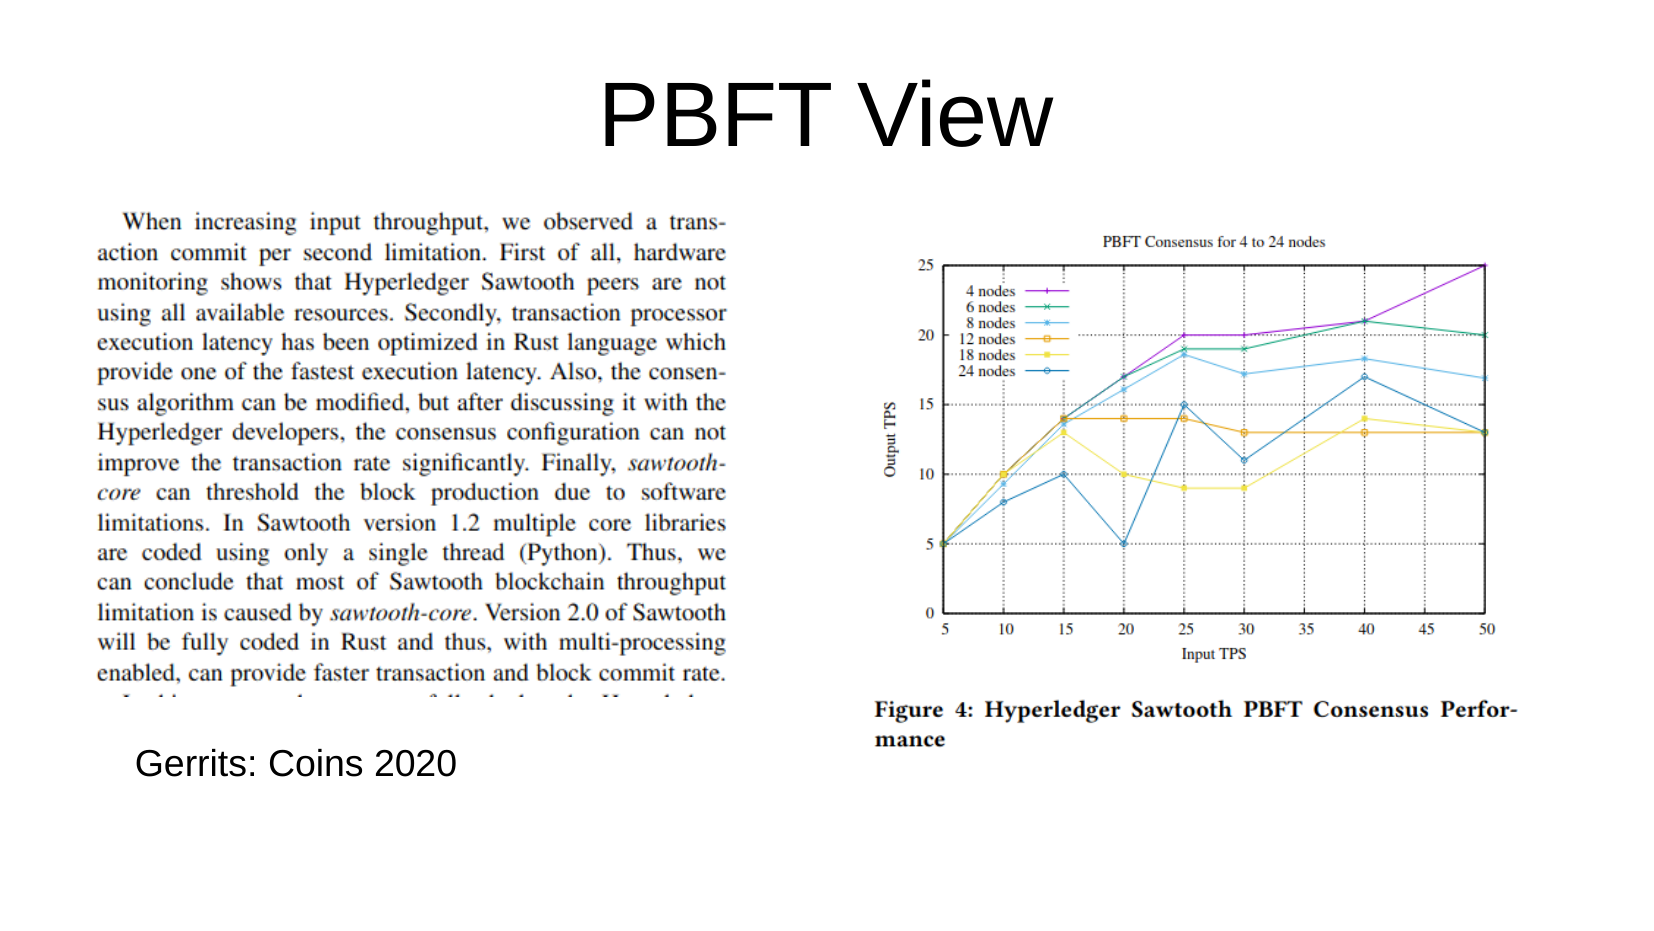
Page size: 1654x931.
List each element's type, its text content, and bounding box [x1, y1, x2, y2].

picture [835, 209, 1561, 760]
title PBFT View [82, 37, 1571, 193]
text_box Gerrits: Coins 2020 [120, 735, 496, 811]
picture [60, 209, 751, 697]
